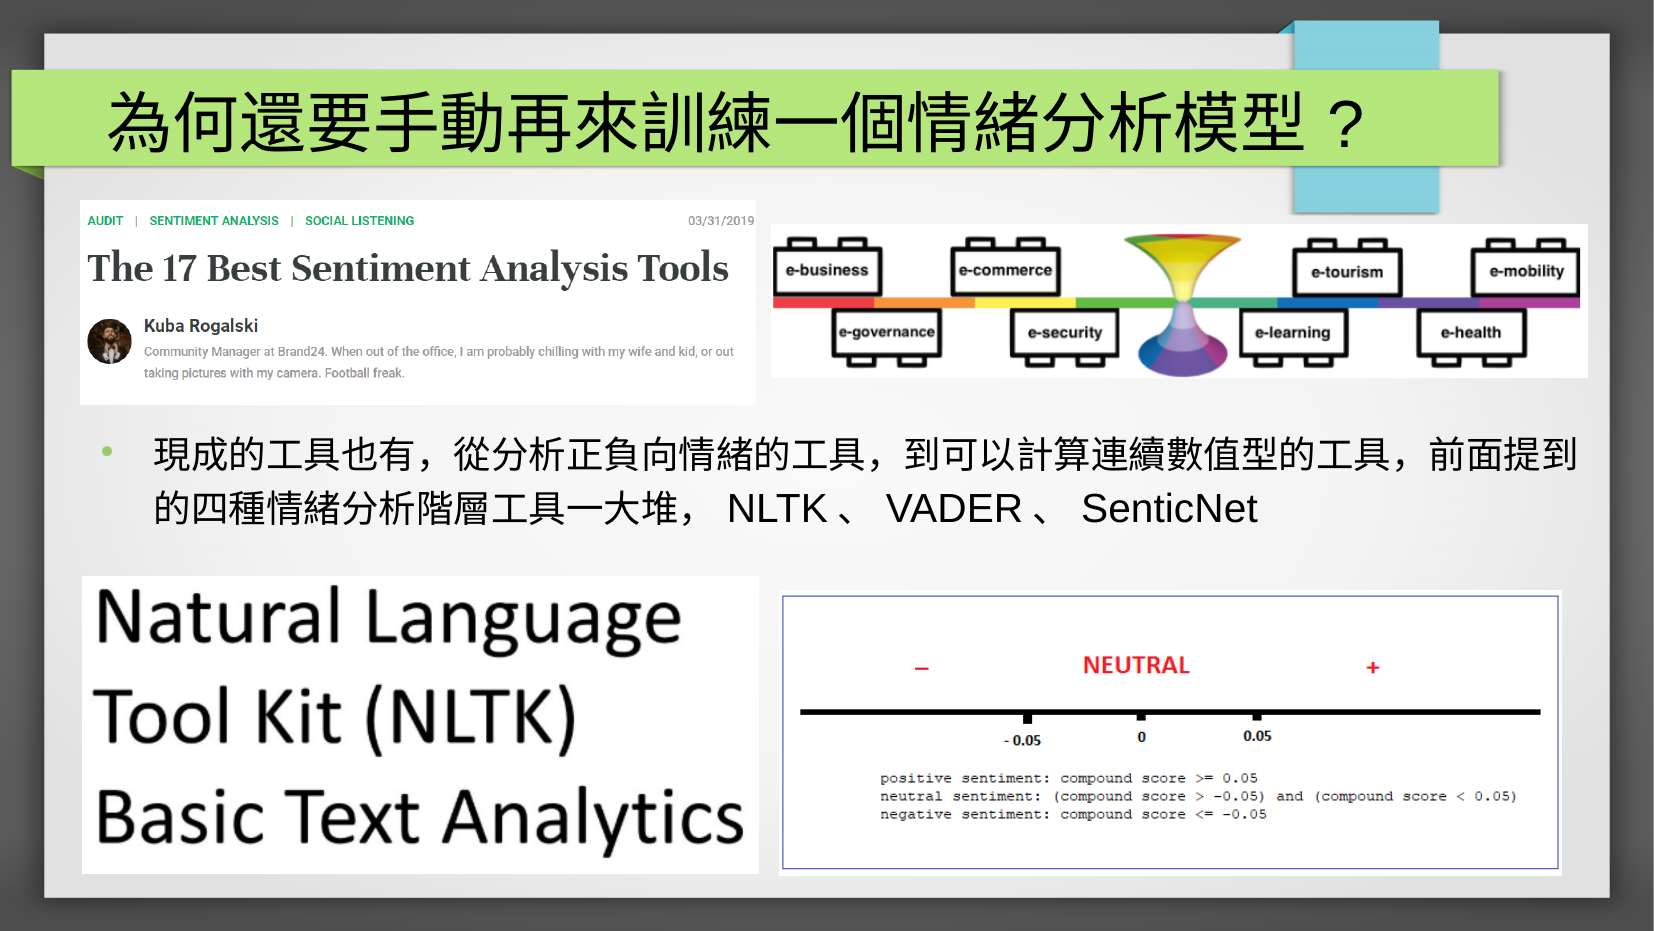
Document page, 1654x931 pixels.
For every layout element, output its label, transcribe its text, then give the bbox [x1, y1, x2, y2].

list 現成的工具也有，從分析正負向情緒的工具，到可以計算連續數值型的工具，前面提到的四種情緒分析階層工具一大堆，NLTK、VADER、SenticNet [82, 425, 1583, 556]
title 為何還要手動再來訓練一個情緒分析模型? [106, 70, 1501, 166]
picture [0, 0, 1654, 931]
